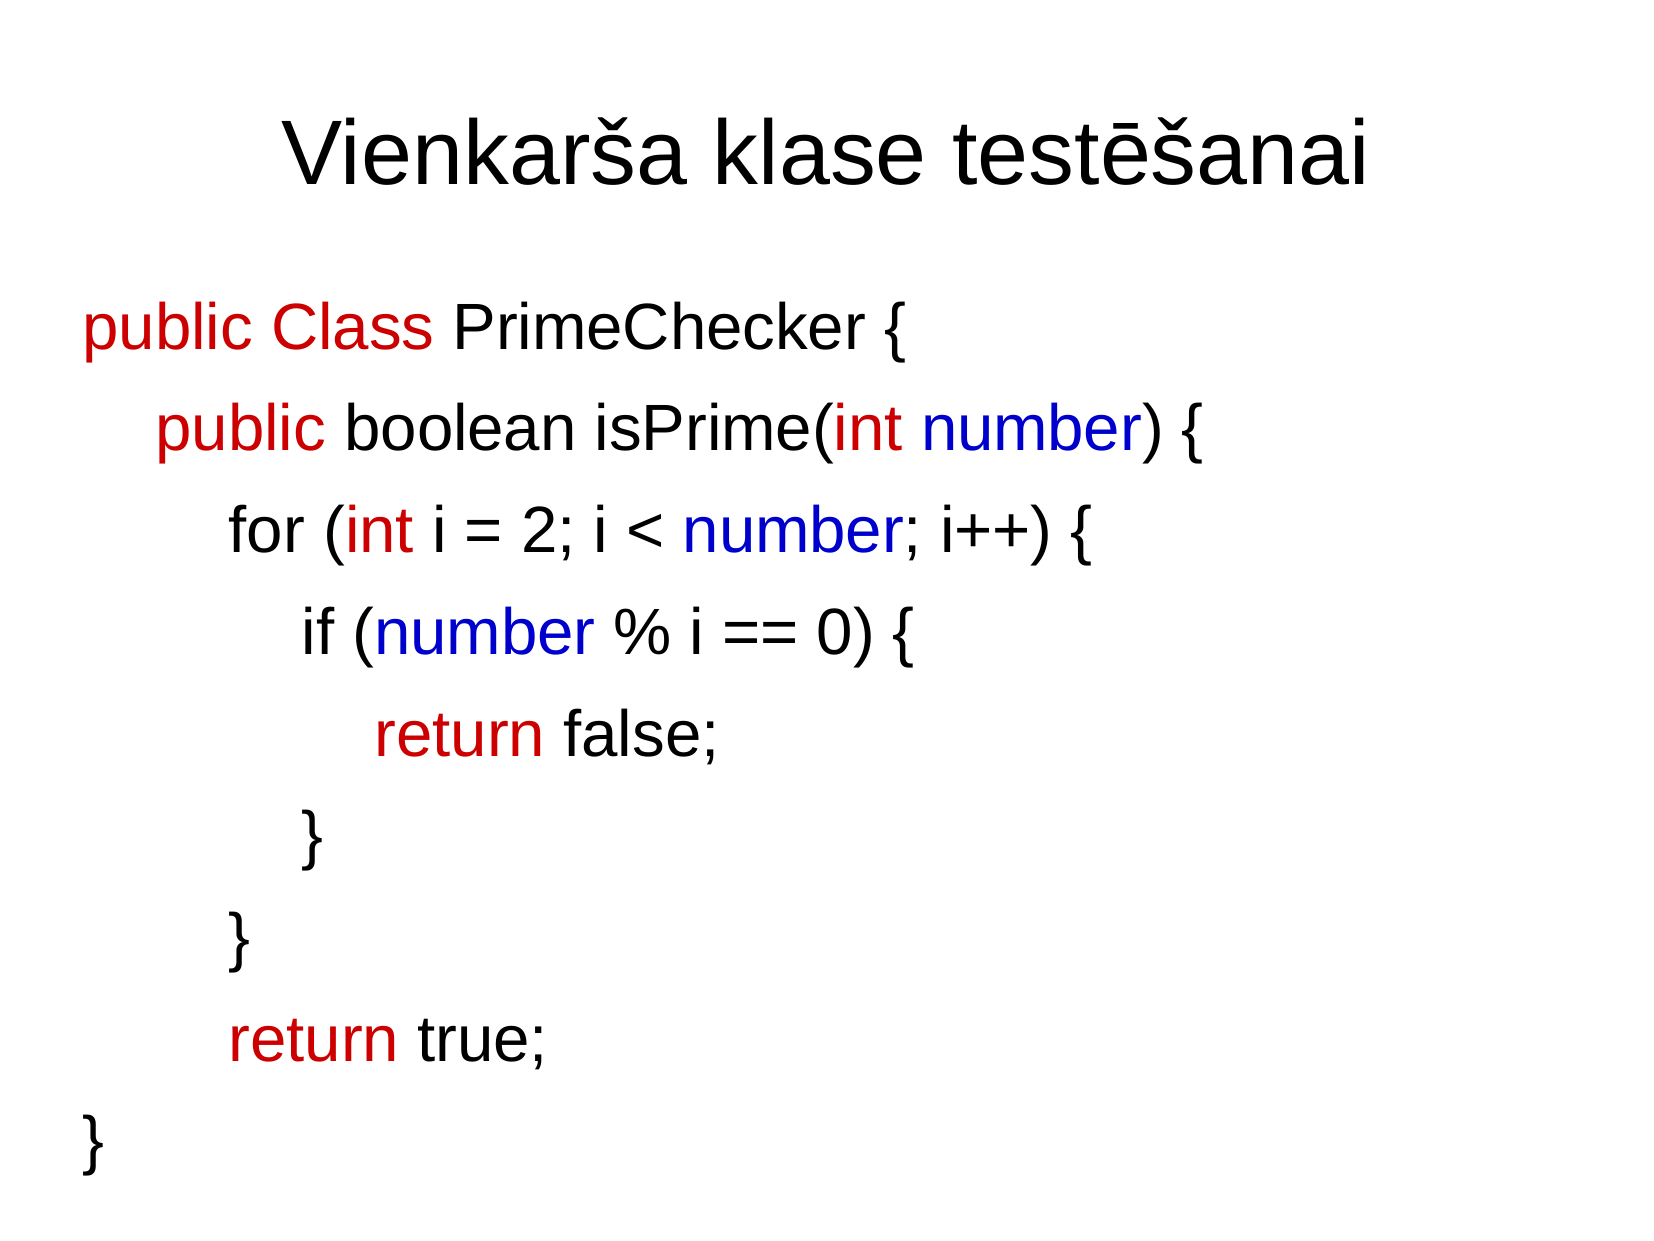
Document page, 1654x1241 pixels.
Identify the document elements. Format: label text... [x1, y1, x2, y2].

list public Class PrimeChecker { public boolean isPrime(int number) { for (int i = 2; i < number; i++) { if (number % i == 0) { return false; } } return true; } [82, 290, 1538, 1186]
title Vienkarša klase testēšanai [82, 49, 1571, 257]
